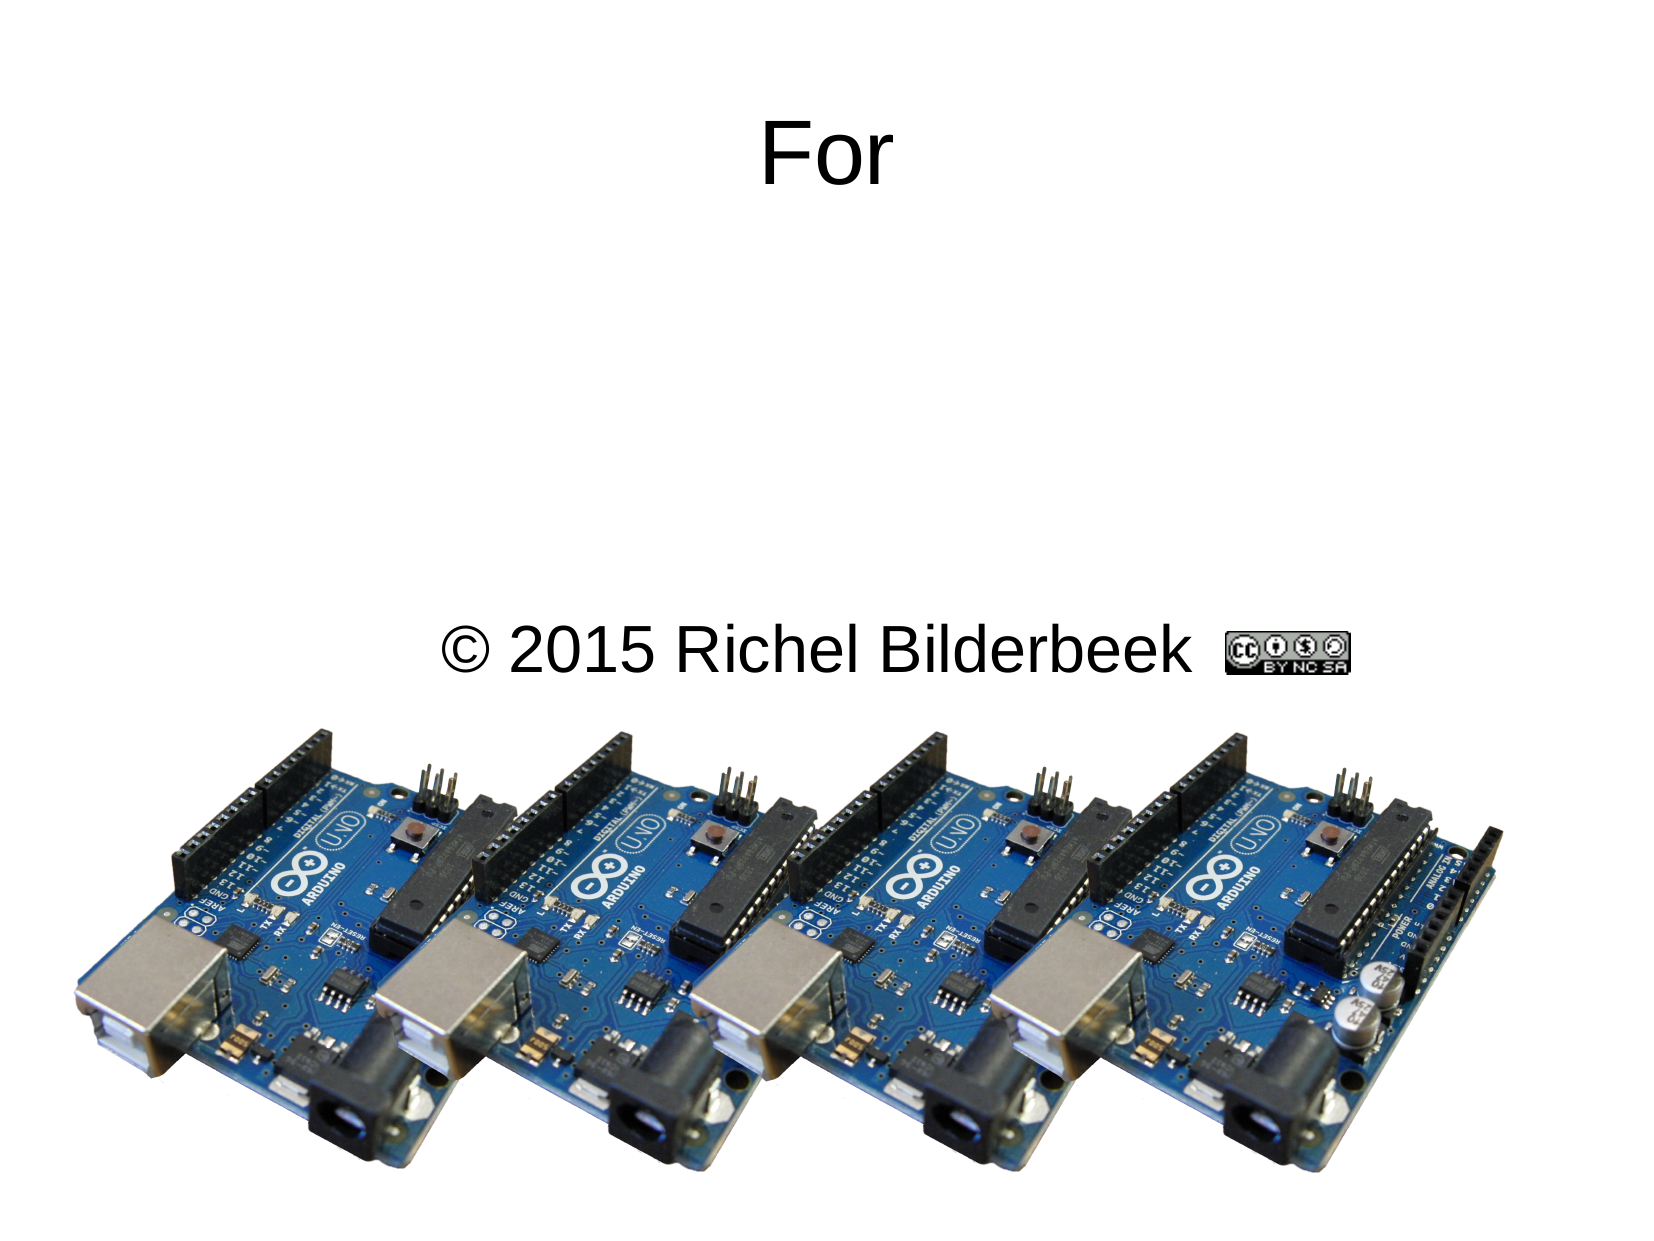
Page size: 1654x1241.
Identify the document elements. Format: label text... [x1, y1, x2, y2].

title For [82, 49, 1571, 257]
picture [30, 686, 1546, 1219]
subtitle © 2015 Richel Bilderbeek [82, 290, 1571, 1010]
picture [1225, 631, 1351, 676]
